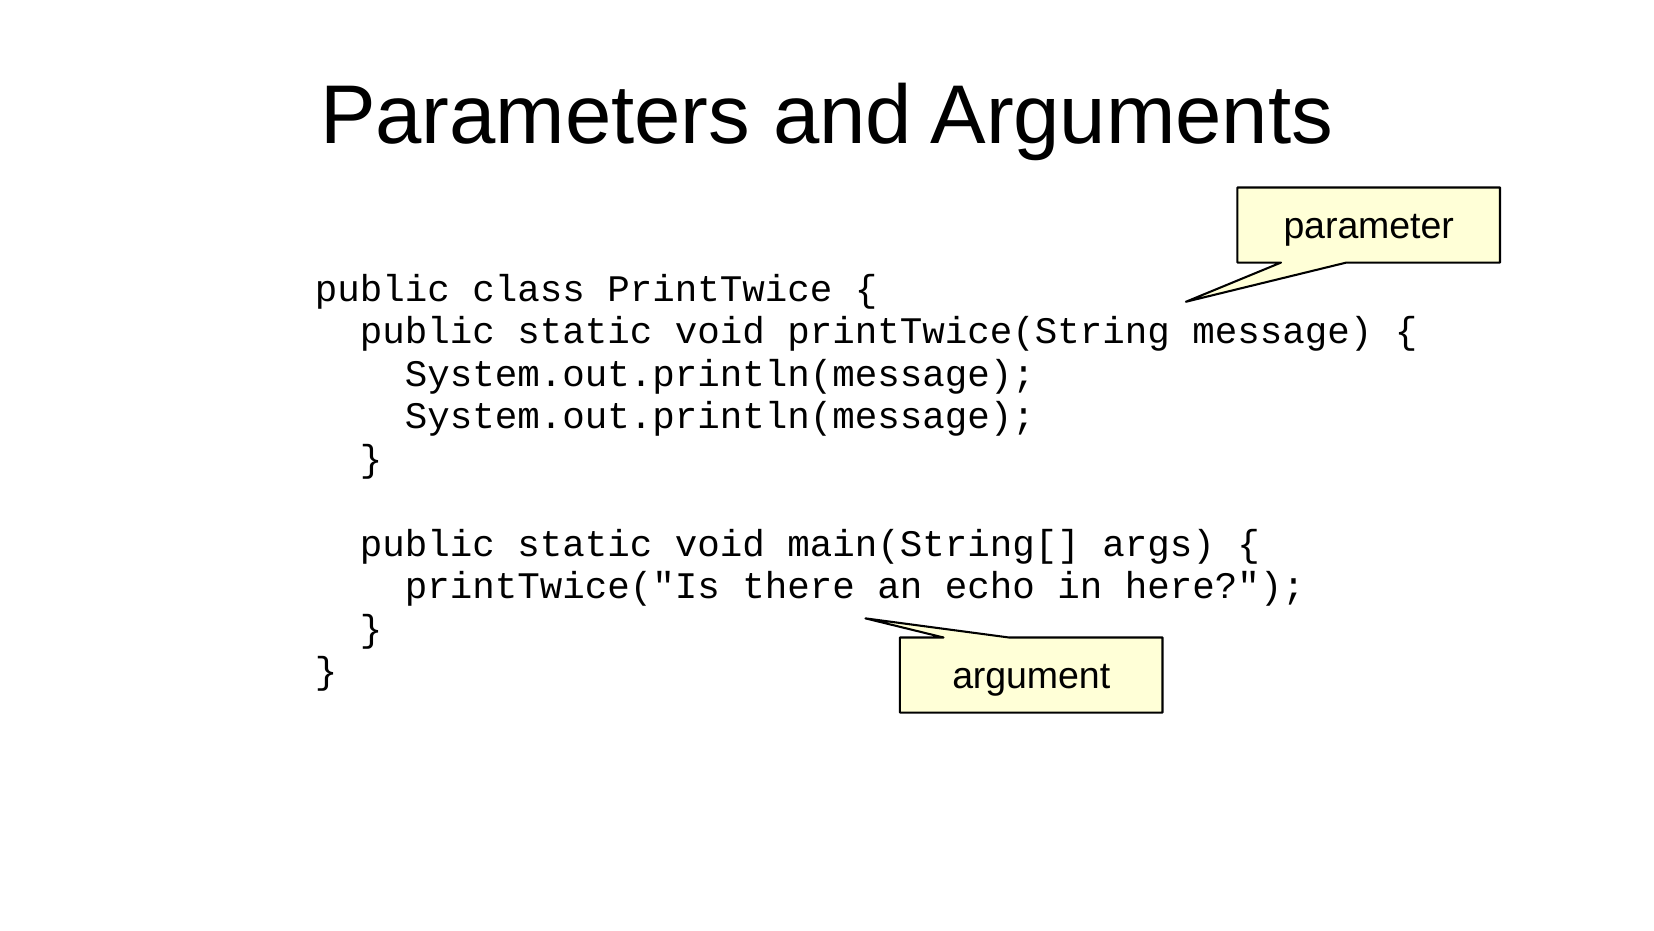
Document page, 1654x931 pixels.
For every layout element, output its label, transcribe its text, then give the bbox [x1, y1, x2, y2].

title Parameters and Arguments [82, 37, 1571, 193]
text_box argument [865, 618, 1163, 713]
text_box parameter [1185, 187, 1501, 302]
text_box public class PrintTwice { public static void printTwice(String message) { System.out.println(message); System.out.println(message); } public static void main(String[] args) { printTwice("Is there an echo in here?"); } } [300, 262, 1433, 703]
